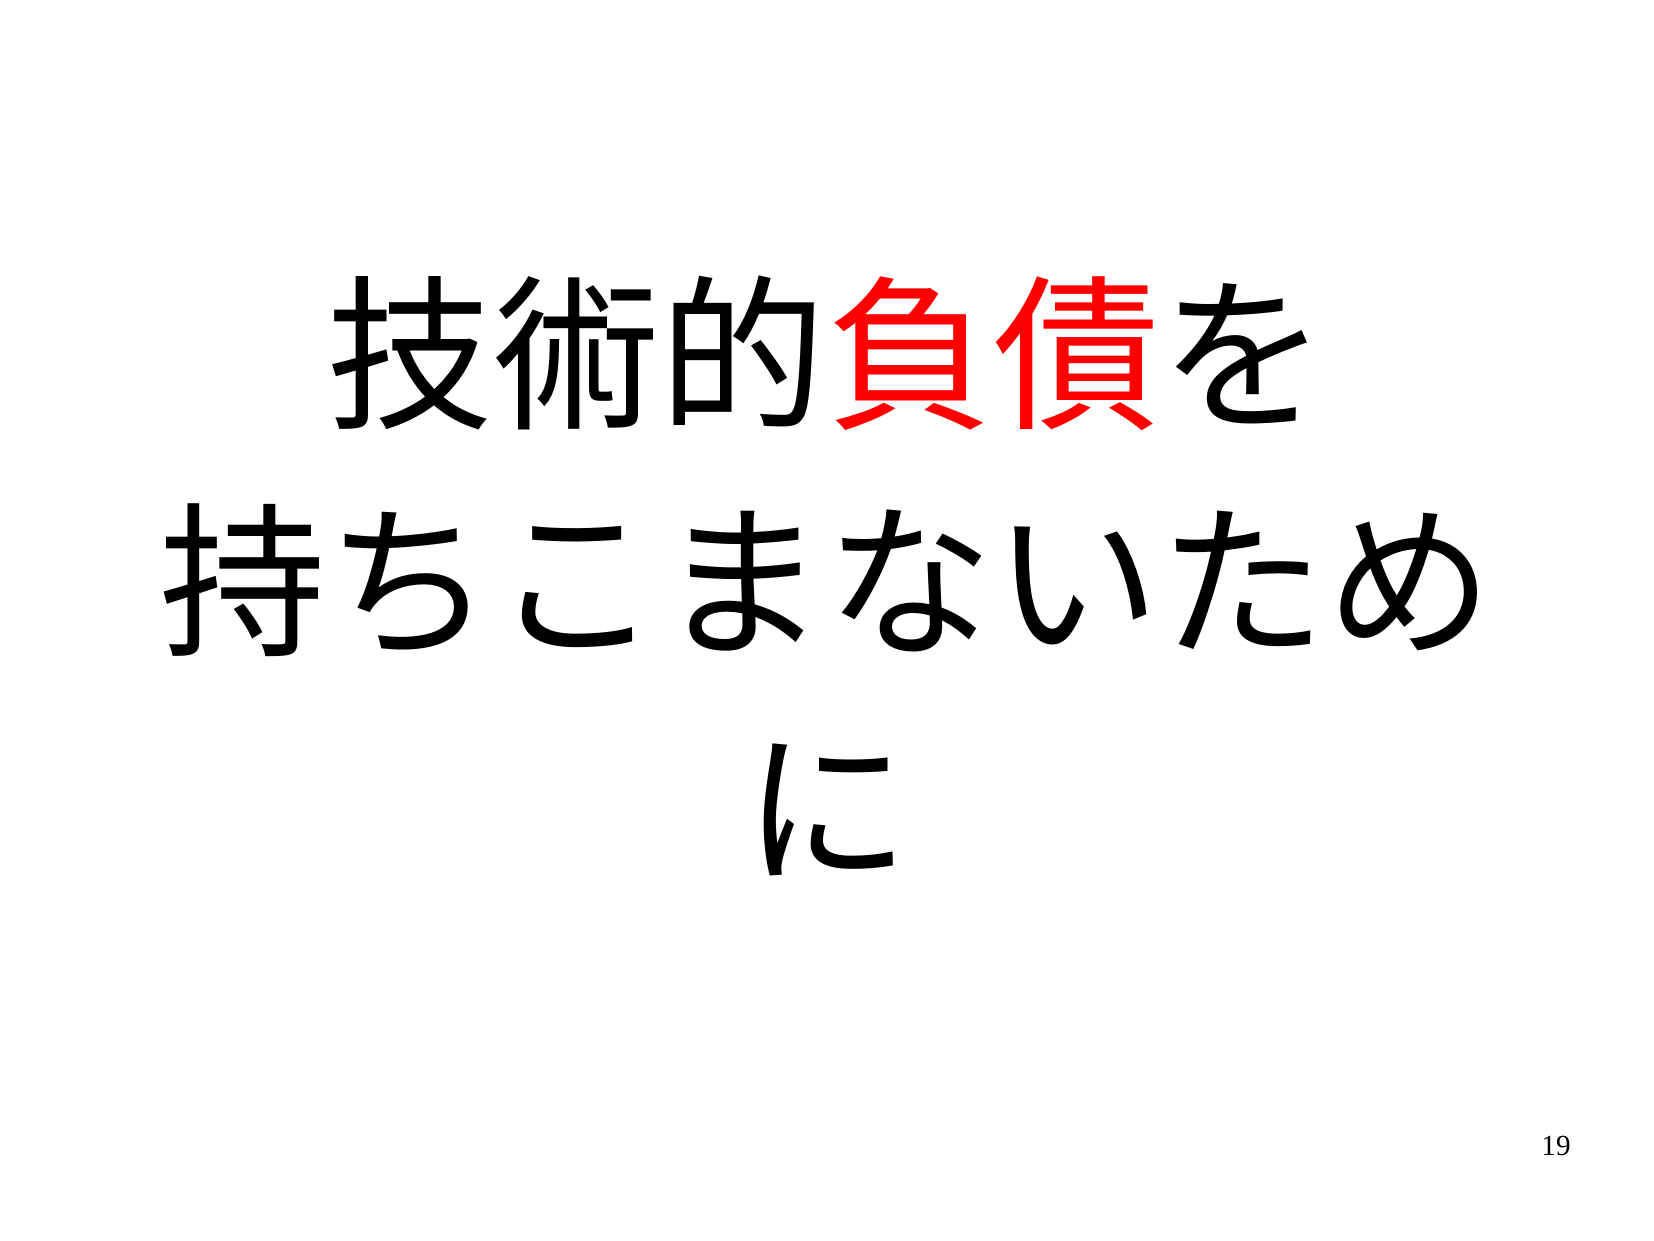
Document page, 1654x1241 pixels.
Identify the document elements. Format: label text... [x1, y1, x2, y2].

subtitle 技術的負債を 持ちこまないために [82, 56, 1571, 1102]
